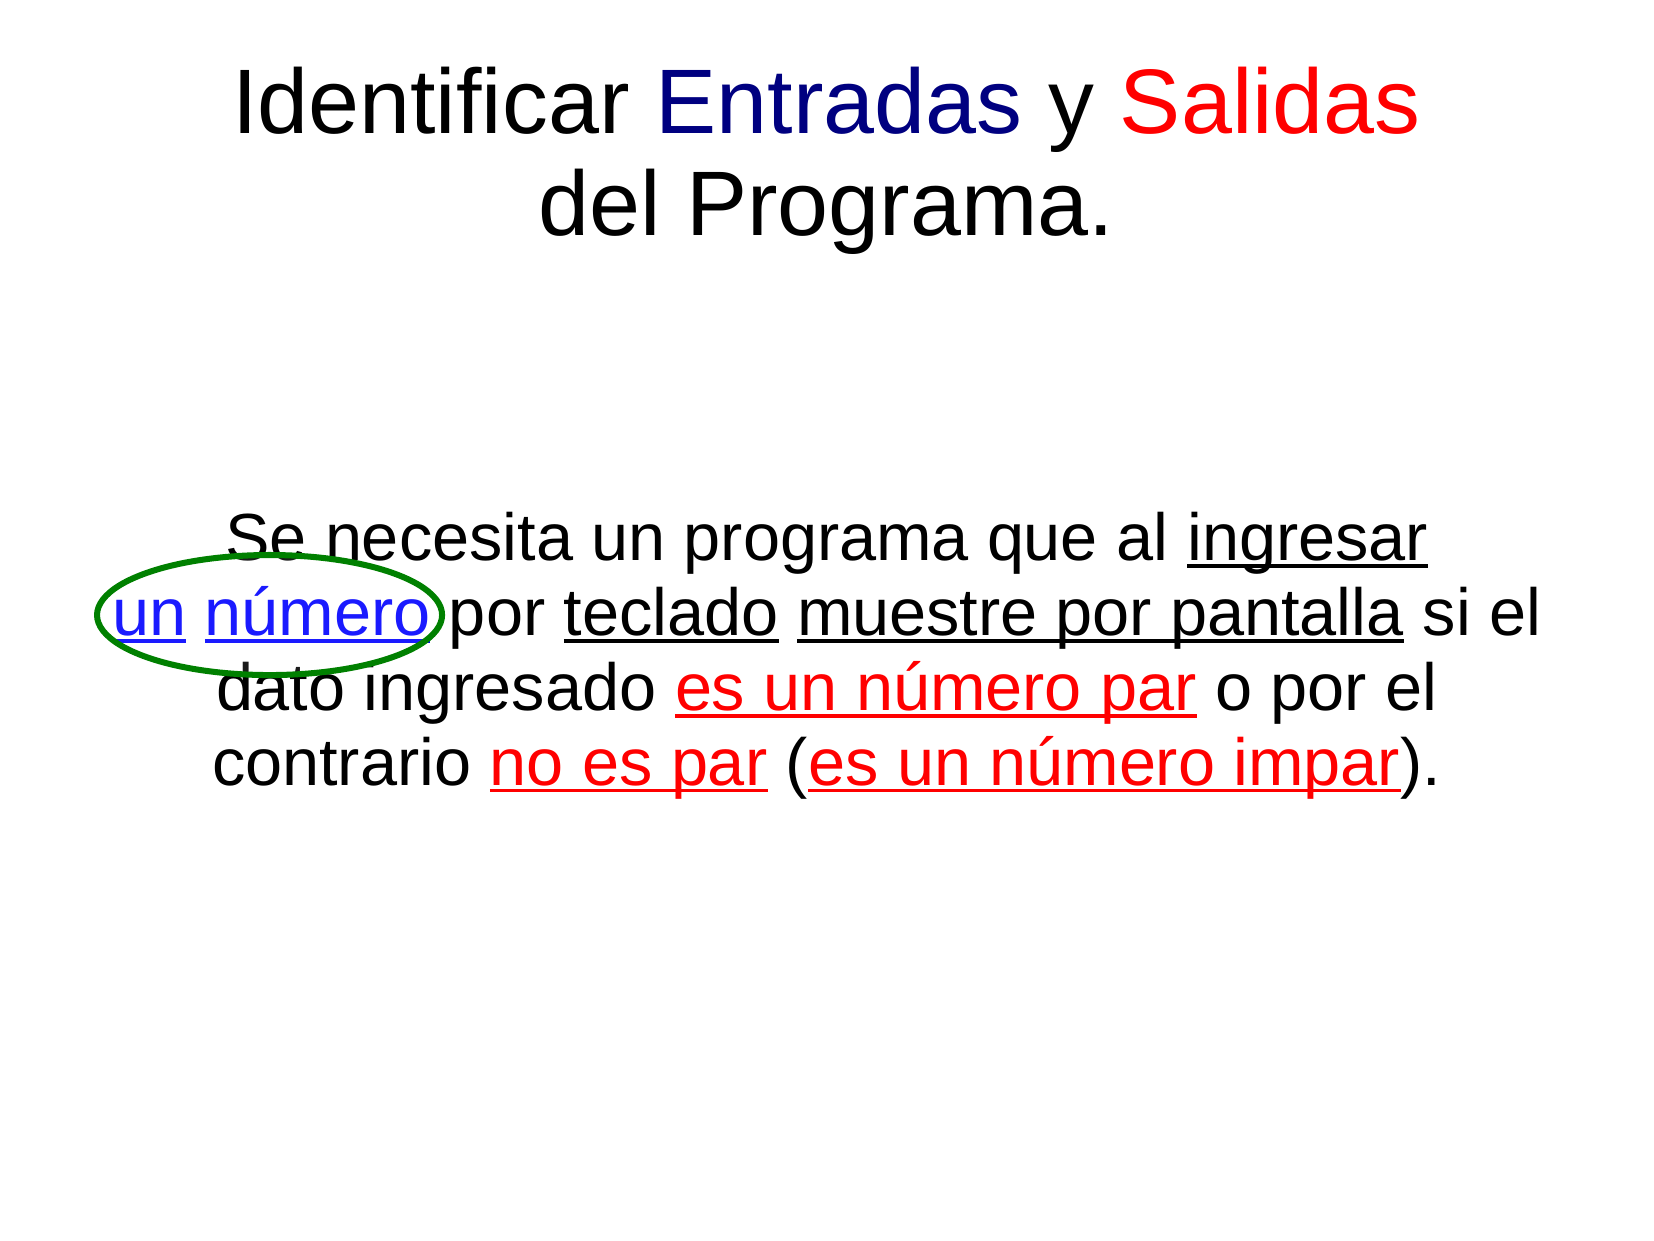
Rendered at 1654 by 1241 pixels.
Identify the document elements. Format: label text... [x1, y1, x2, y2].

title Identificar Entradas y Salidas del Programa. [82, 49, 1571, 257]
text_box [97, 555, 443, 676]
subtitle Se necesita un programa que al ingresar un número por teclado muestre por pantalla si el dato ingresado es un número par o por el contrario no es par (es un número impar). [82, 290, 1571, 1010]
